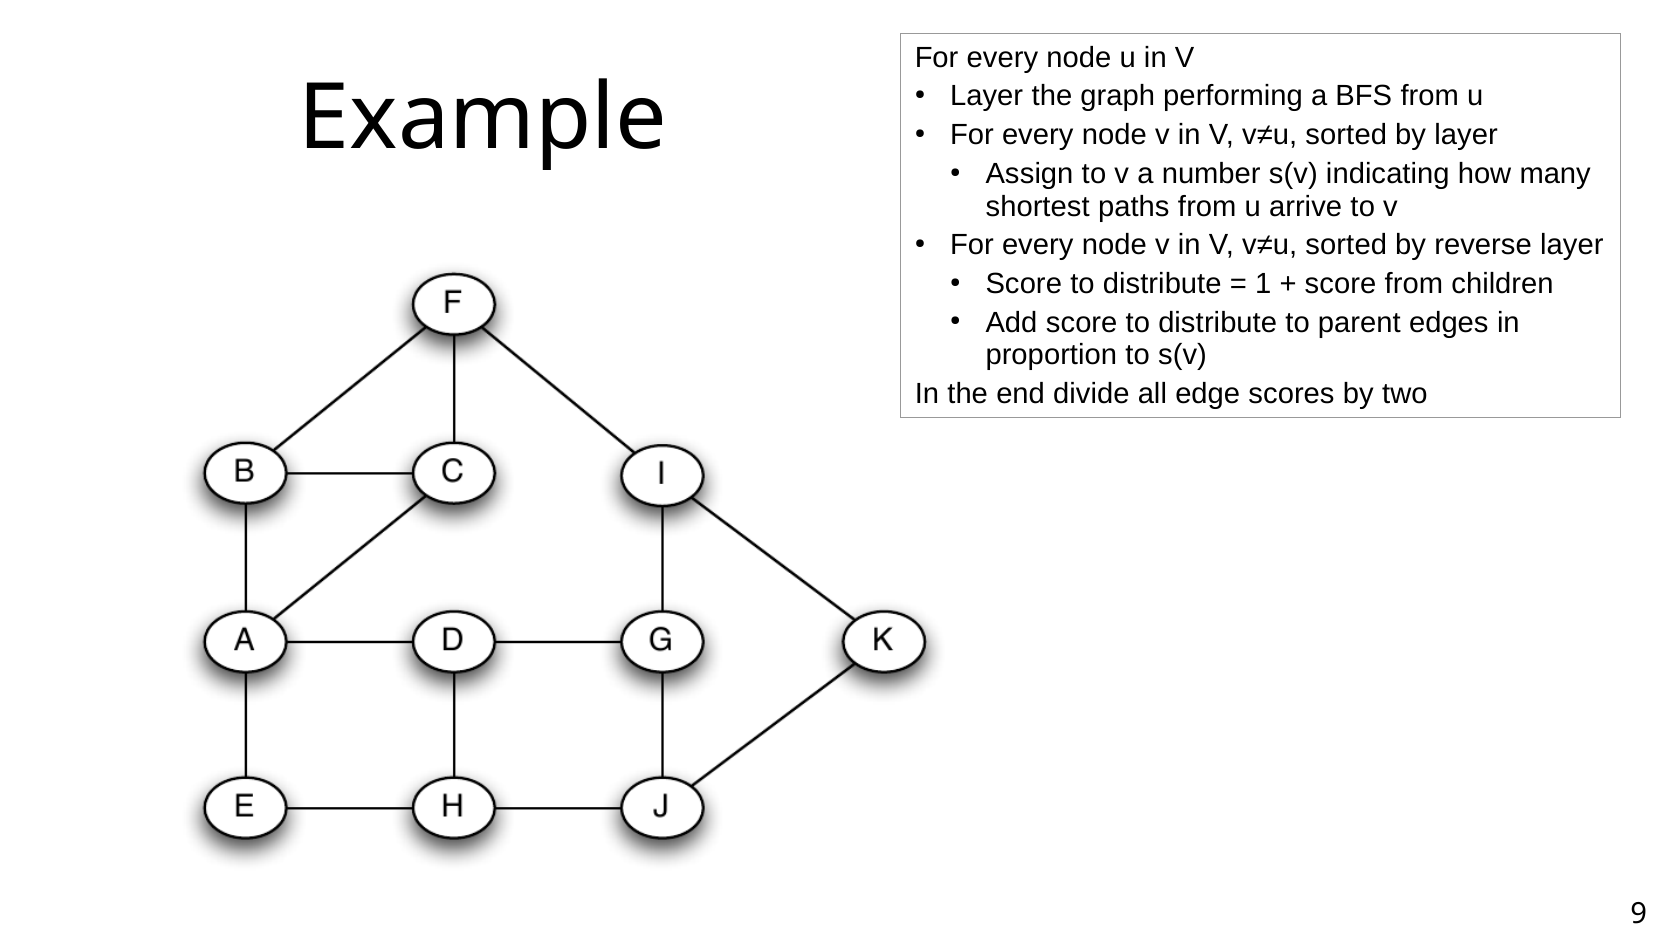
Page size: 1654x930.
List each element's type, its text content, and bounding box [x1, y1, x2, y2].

title Example [29, 1, 937, 225]
text_box For every node u in V Layer the graph performing a BFS from u For every node v in V, v≠u, sorted by layer Assign to v a number s(v) indicating how many shortest paths from u arrive to v For every node v in V, v≠u, sorted by reverse layer Score to distribute = 1 + score from children Add score to distribute to parent edges in proportion to s(v) In the end divide all edge scores by two [900, 33, 1621, 418]
picture [150, 224, 954, 888]
